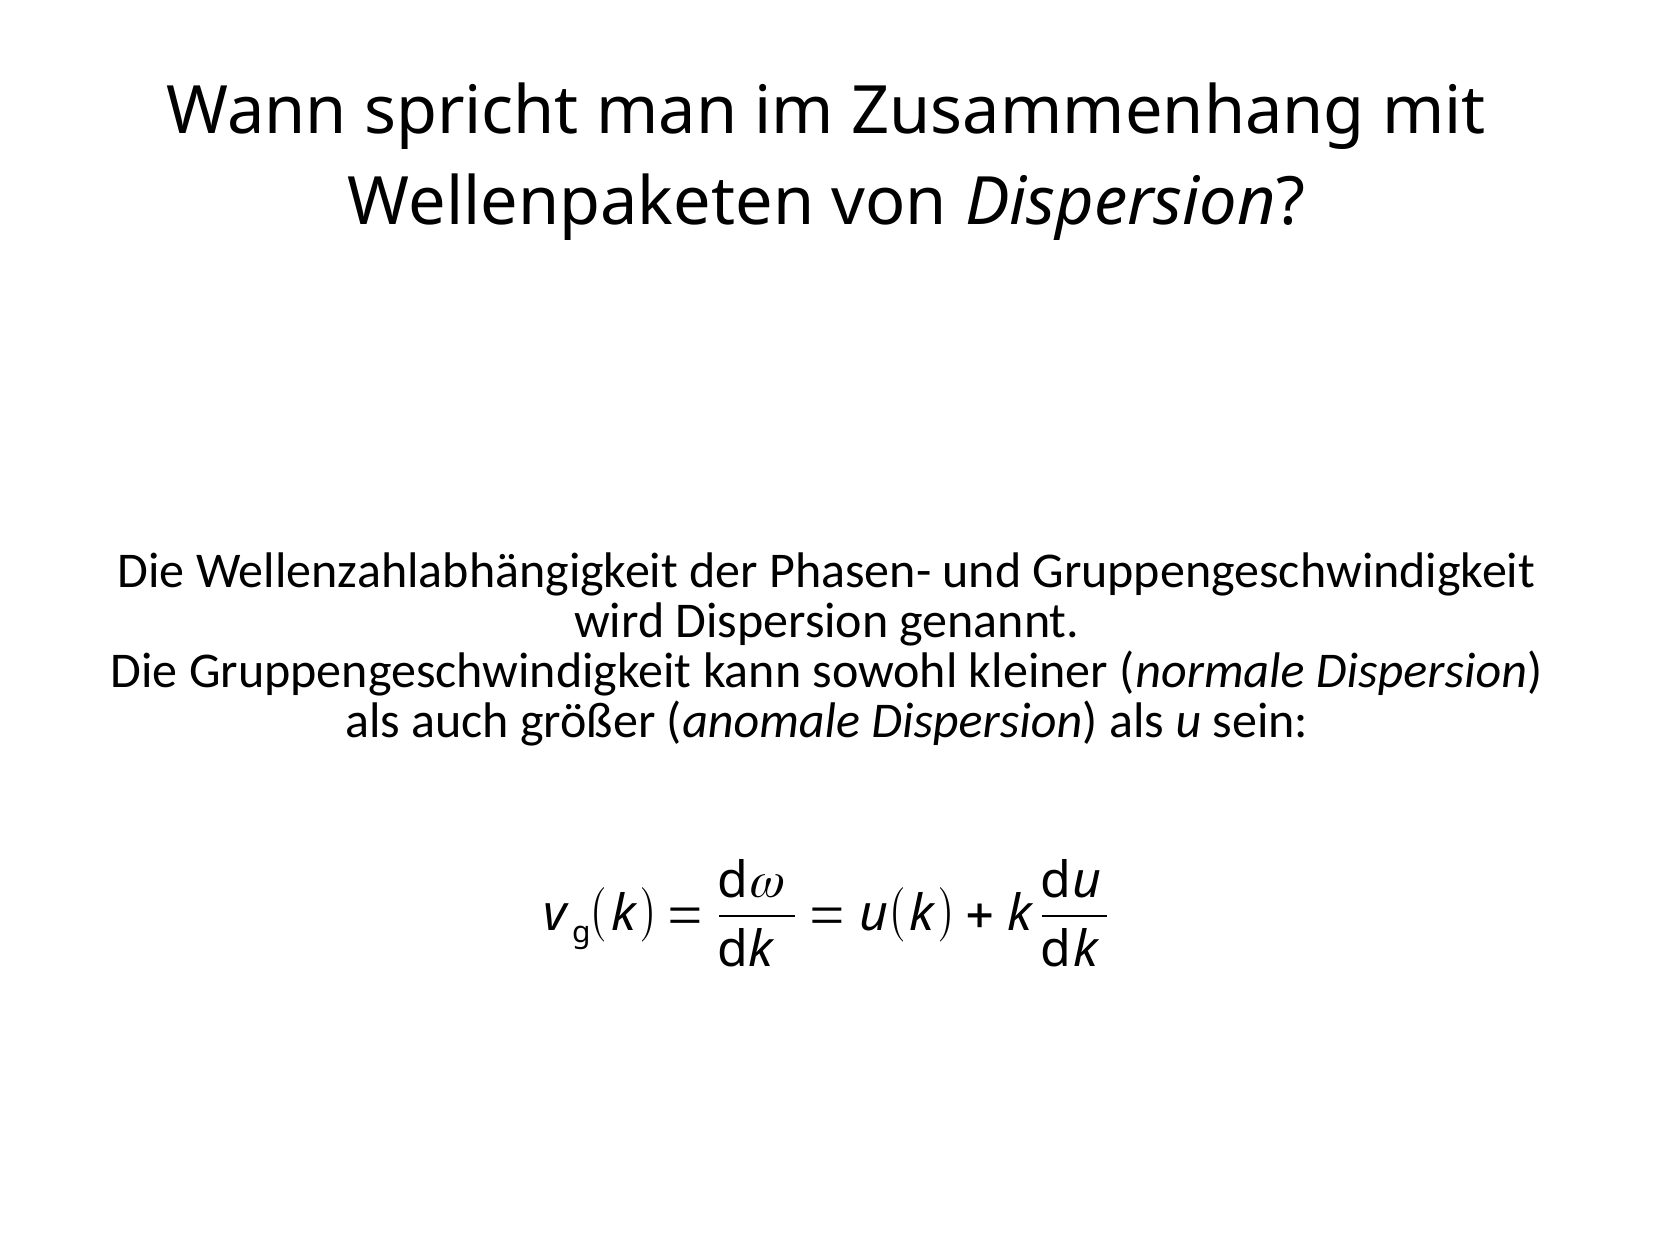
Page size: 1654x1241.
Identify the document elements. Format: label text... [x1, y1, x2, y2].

chart [537, 850, 1116, 981]
subtitle Die Wellenzahlabhängigkeit der Phasen- und Gruppengeschwindigkeit wird Dispersion genannt. Die Gruppengeschwindigkeit kann sowohl kleiner (normale Dispersion) als auch größer (anomale Dispersion) als u sein: [82, 290, 1571, 1010]
title Wann spricht man im Zusammenhang mit Wellenpaketen von Dispersion? [82, 49, 1571, 257]
